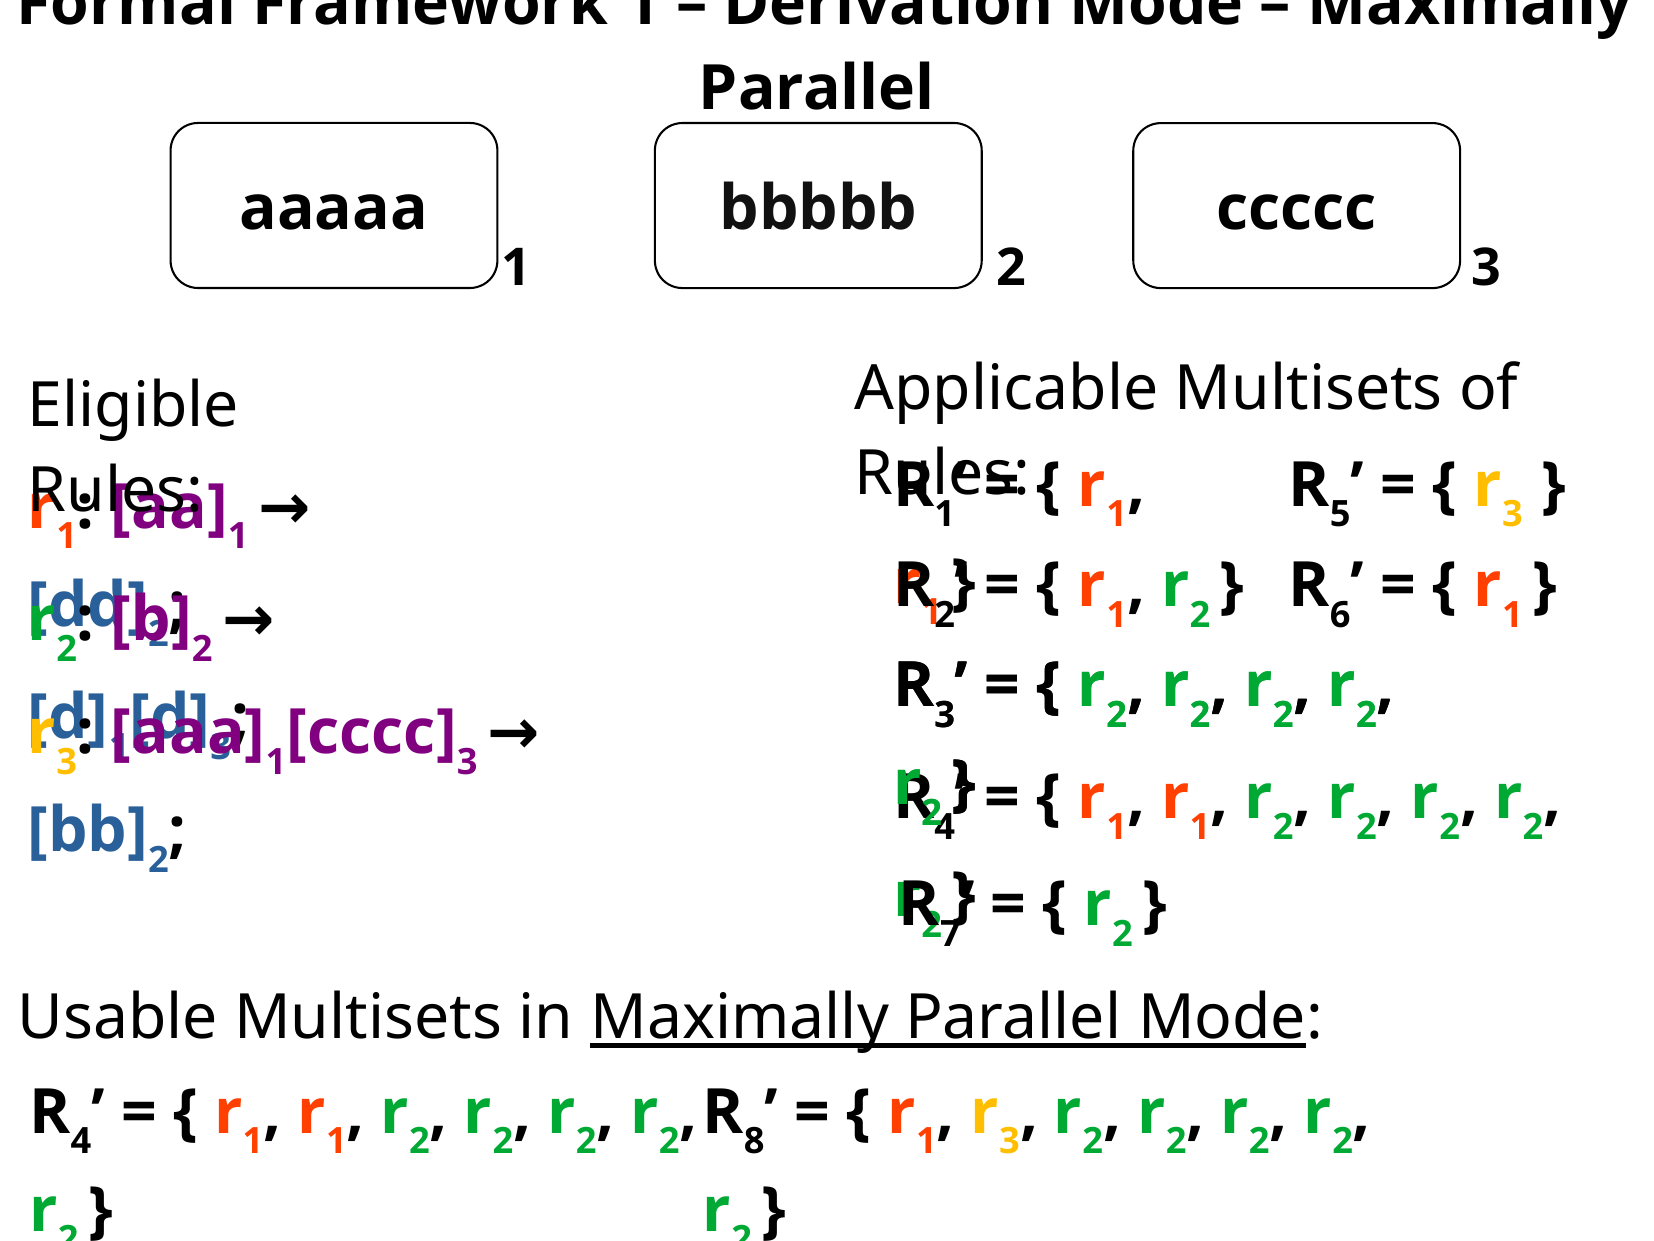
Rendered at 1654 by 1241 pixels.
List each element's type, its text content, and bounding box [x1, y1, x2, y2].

text_box 2 [981, 222, 1023, 306]
text_box R4’ = { r1, r1, r2, r2, r2, r2, r2 } [14, 1059, 687, 1226]
text_box r2: [b]2 → [d]1[d]3; [12, 566, 468, 679]
text_box Usable Multisets in Maximally Parallel Mode: [2, 964, 1477, 1062]
text_box r3: [aaa]1[cccc]3 → [bb]2; [12, 679, 648, 847]
text_box aaaaa [170, 122, 498, 289]
text_box R8’ = { r1, r3, r2, r2, r2, r2, r2 } [687, 1059, 1400, 1226]
text_box 1 [486, 222, 527, 306]
text_box R1’ = { r1, r1 } [878, 431, 1216, 532]
text_box bbbbb [654, 123, 982, 289]
text_box ccccc [1133, 123, 1461, 289]
text_box R4’ = { r1, r1, r2, r2, r2, r2, r2 } [878, 744, 1591, 912]
text_box R6’ = { r1 } [1273, 532, 1611, 644]
text_box R5’ = { r3 } [1273, 431, 1611, 532]
text_box Applicable Multisets of Rules: [840, 335, 1604, 475]
text_box R2’ = { r1, r2 } [878, 532, 1263, 632]
text_box Eligible Rules: [12, 351, 421, 492]
text_box R7’ = { r2 } [884, 851, 1269, 963]
text_box 3 [1456, 222, 1497, 307]
text_box R3’ = { r2, r2, r2, r2, r2 } [878, 632, 1442, 800]
title Formal Framework 1 – Derivation Mode – Maximally Parallel [0, 0, 1651, 105]
text_box r1: [aa]1 → [dd]2; [12, 454, 448, 566]
